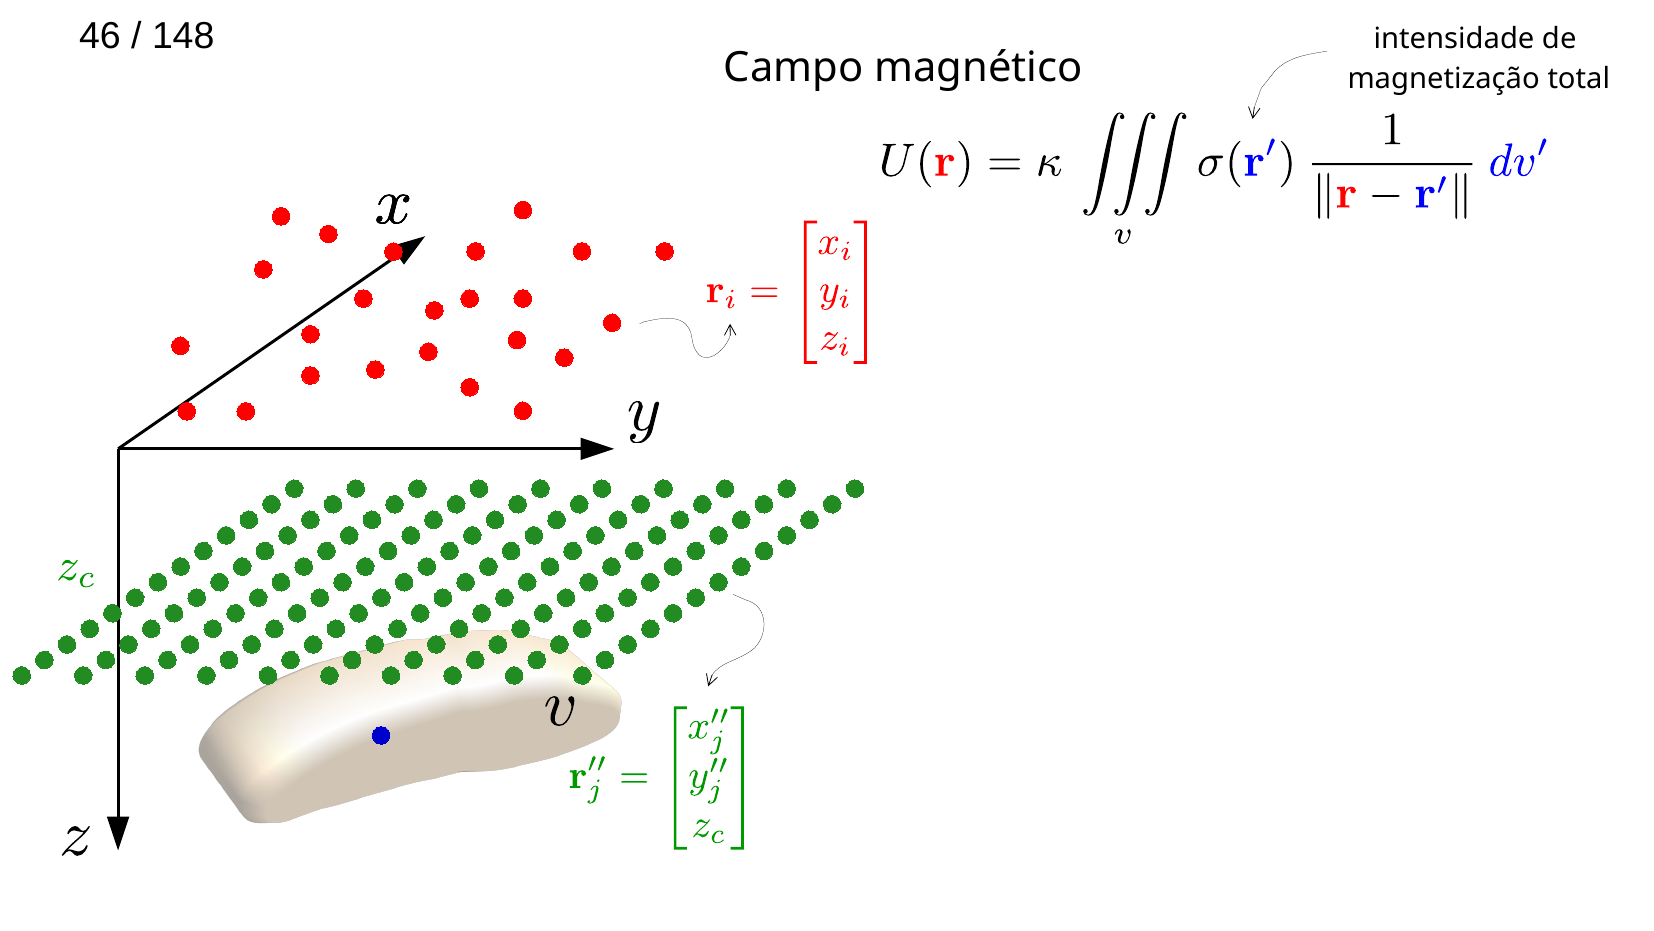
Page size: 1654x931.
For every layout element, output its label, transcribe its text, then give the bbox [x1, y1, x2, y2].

text_box [527, 651, 546, 669]
text_box [664, 604, 682, 623]
text_box [259, 666, 277, 685]
text_box [443, 666, 462, 685]
text_box [301, 325, 320, 344]
picture [543, 696, 578, 726]
text_box [35, 651, 54, 669]
text_box [716, 479, 734, 498]
text_box [595, 604, 614, 623]
text_box [395, 573, 413, 592]
text_box [319, 225, 338, 243]
text_box [320, 666, 339, 685]
text_box intensidade de magnetização total [1332, 17, 1616, 97]
text_box [187, 588, 206, 607]
text_box [379, 542, 397, 560]
picture [566, 704, 759, 852]
text_box [777, 526, 796, 545]
text_box [573, 619, 592, 638]
text_box [285, 479, 304, 498]
text_box [401, 526, 420, 545]
text_box [603, 313, 621, 332]
text_box [664, 557, 682, 576]
text_box [466, 651, 485, 669]
text_box [440, 542, 459, 560]
text_box [450, 619, 468, 638]
text_box [171, 557, 190, 576]
text_box [541, 557, 559, 576]
text_box [272, 207, 290, 226]
text_box [177, 402, 196, 421]
text_box [301, 366, 320, 385]
text_box [310, 588, 329, 607]
text_box [488, 635, 507, 654]
text_box [472, 604, 491, 623]
text_box [220, 651, 238, 669]
text_box [317, 542, 336, 560]
text_box [281, 651, 300, 669]
text_box [479, 557, 498, 576]
text_box [434, 588, 452, 607]
text_box [384, 242, 403, 261]
text_box [508, 495, 527, 514]
text_box [249, 588, 268, 607]
text_box [424, 510, 443, 529]
text_box [411, 604, 430, 623]
text_box [486, 510, 504, 529]
text_box [550, 635, 569, 654]
text_box [823, 495, 842, 514]
text_box [466, 242, 485, 261]
text_box [171, 336, 190, 355]
text_box [425, 301, 444, 320]
text_box [641, 619, 660, 638]
text_box [686, 542, 705, 560]
text_box [655, 242, 674, 261]
text_box [514, 401, 532, 420]
text_box [58, 635, 76, 654]
text_box [579, 573, 598, 592]
text_box [181, 635, 199, 654]
text_box [194, 542, 213, 560]
text_box [149, 573, 167, 592]
text_box [256, 542, 274, 560]
text_box [372, 726, 390, 745]
text_box [463, 526, 482, 545]
text_box [618, 635, 637, 654]
text_box [547, 510, 566, 529]
text_box [158, 651, 177, 669]
text_box [80, 619, 99, 638]
text_box [460, 378, 479, 397]
text_box [278, 526, 297, 545]
text_box [563, 542, 582, 560]
text_box [670, 510, 689, 529]
text_box [294, 557, 313, 576]
text_box [103, 604, 122, 623]
text_box [349, 604, 368, 623]
text_box [570, 495, 589, 514]
text_box [408, 479, 427, 498]
text_box [518, 573, 537, 592]
text_box [709, 526, 728, 545]
text_box [732, 557, 751, 576]
text_box [596, 651, 614, 669]
text_box [755, 495, 773, 514]
text_box [846, 479, 864, 498]
text_box [288, 604, 306, 623]
picture [59, 826, 93, 856]
text_box [301, 510, 320, 529]
text_box [236, 402, 255, 421]
text_box [609, 510, 627, 529]
text_box [470, 479, 488, 498]
text_box [531, 479, 550, 498]
text_box [460, 289, 479, 308]
text_box [557, 588, 575, 607]
text_box [265, 619, 284, 638]
text_box [217, 526, 235, 545]
text_box [641, 573, 660, 592]
text_box [226, 604, 245, 623]
text_box [365, 635, 384, 654]
text_box [693, 495, 712, 514]
text_box [508, 331, 526, 349]
text_box [732, 510, 751, 529]
text_box [356, 557, 375, 576]
text_box [242, 635, 261, 654]
text_box [74, 666, 93, 685]
text_box [427, 635, 446, 654]
text_box [800, 510, 819, 529]
text_box [385, 495, 404, 514]
text_box [388, 619, 407, 638]
text_box [97, 651, 115, 669]
text_box [340, 526, 359, 545]
text_box [254, 260, 273, 279]
text_box [631, 495, 650, 514]
text_box [210, 573, 229, 592]
text_box [602, 557, 621, 576]
text_box [304, 635, 323, 654]
text_box [495, 588, 514, 607]
text_box [366, 360, 385, 379]
text_box [346, 479, 365, 498]
picture [56, 560, 95, 588]
picture [374, 194, 413, 224]
text_box [233, 557, 252, 576]
text_box <number> / 148 [0, 0, 240, 71]
text_box [625, 542, 644, 560]
text_box [363, 510, 381, 529]
text_box [419, 342, 438, 361]
text_box [12, 666, 31, 685]
text_box [165, 604, 183, 623]
text_box [417, 557, 436, 576]
text_box [586, 526, 605, 545]
text_box [447, 495, 466, 514]
text_box [354, 289, 373, 308]
text_box [525, 526, 543, 545]
text_box [240, 510, 258, 529]
picture [704, 112, 1548, 366]
text_box [511, 619, 530, 638]
text_box [686, 588, 705, 607]
text_box [618, 588, 637, 607]
text_box [777, 479, 796, 498]
text_box [142, 619, 161, 638]
text_box Campo magnético [708, 29, 1078, 91]
text_box [203, 619, 222, 638]
text_box [456, 573, 475, 592]
text_box [372, 588, 391, 607]
picture [626, 401, 662, 443]
text_box [755, 542, 773, 560]
text_box [709, 573, 728, 592]
text_box [119, 635, 138, 654]
text_box [262, 495, 281, 514]
text_box [593, 479, 611, 498]
text_box [654, 479, 673, 498]
text_box [534, 604, 553, 623]
text_box [555, 348, 574, 367]
text_box [197, 666, 216, 685]
text_box [505, 666, 523, 685]
text_box [514, 201, 532, 219]
text_box [135, 666, 154, 685]
text_box [513, 289, 532, 308]
text_box [126, 588, 145, 607]
text_box [573, 666, 592, 685]
text_box [573, 242, 591, 261]
text_box [648, 526, 666, 545]
text_box [382, 666, 400, 685]
text_box [343, 651, 361, 669]
text_box [404, 651, 423, 669]
text_box [333, 573, 352, 592]
text_box [324, 495, 342, 514]
text_box [327, 619, 345, 638]
text_box [272, 573, 290, 592]
text_box [502, 542, 520, 560]
